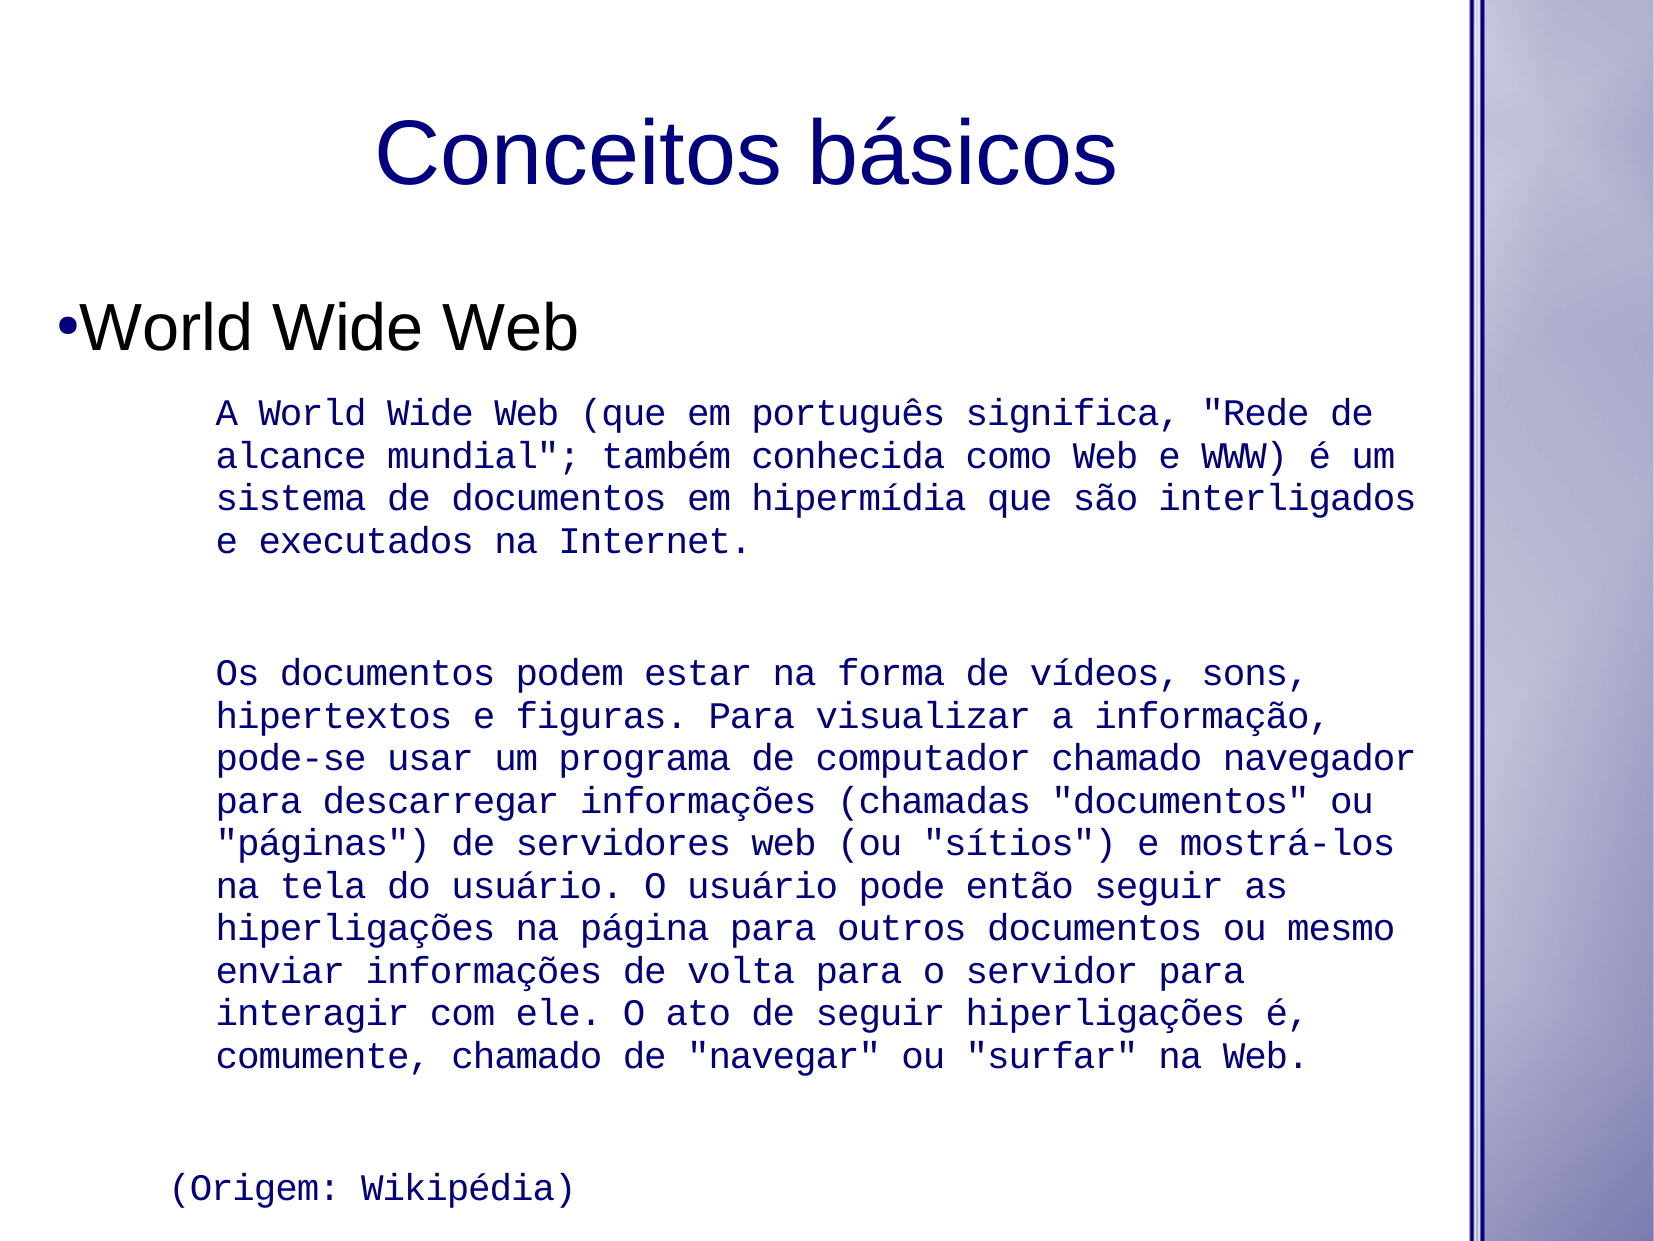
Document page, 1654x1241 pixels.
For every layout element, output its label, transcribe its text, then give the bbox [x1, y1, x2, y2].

list World Wide Web A World Wide Web (que em português significa, "Rede de alcance mundial"; também conhecida como Web e WWW) é um sistema de documentos em hipermídia que são interligados e executados na Internet. Os documentos podem estar na forma de vídeos, sons, hipertextos e figuras. Para visualizar a informação, pode-se usar um programa de computador chamado navegador para descarregar informações (chamadas "documentos" ou "páginas") de servidores web (ou "sítios") e mostrá-los na tela do usuário. O usuário pode então seguir as hiperligações na página para outros documentos ou mesmo enviar informações de volta para o servidor para interagir com ele. O ato de seguir hiperligações é, comumente, chamado de "navegar" ou "surfar" na Web. (Origem: Wikipédia) [47, 290, 1447, 1212]
title Conceitos básicos [47, 49, 1447, 257]
picture [0, 0, 1654, 1241]
